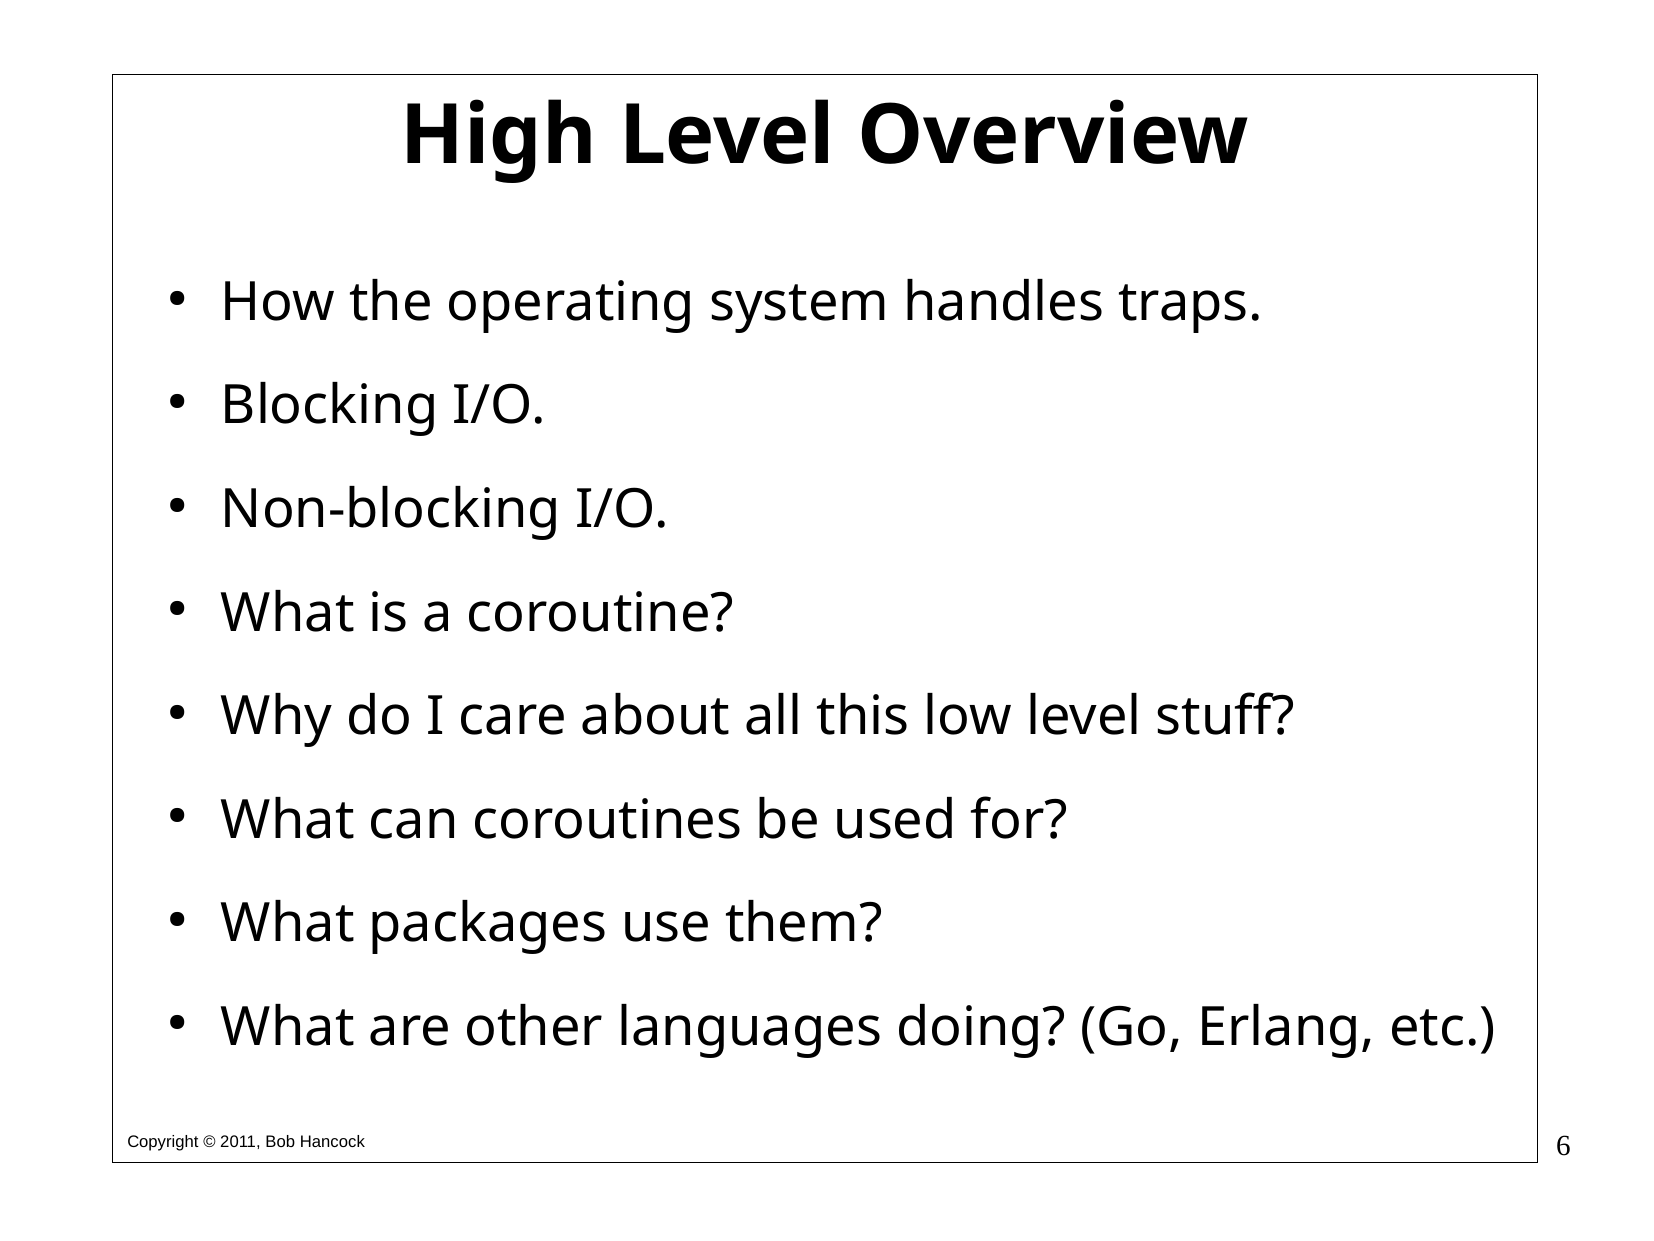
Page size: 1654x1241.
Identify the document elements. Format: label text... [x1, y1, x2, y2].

text_box Copyright © 2011, Bob Hancock [112, 1125, 381, 1159]
title High Level Overview [112, 75, 1538, 188]
list How the operating system handles traps. Blocking I/O. Non-blocking I/O. What is a coroutine? Why do I care about all this low level stuff? What can coroutines be used for? What packages use them? What are other languages doing? (Go, Erlang, etc.) [150, 262, 1501, 1126]
